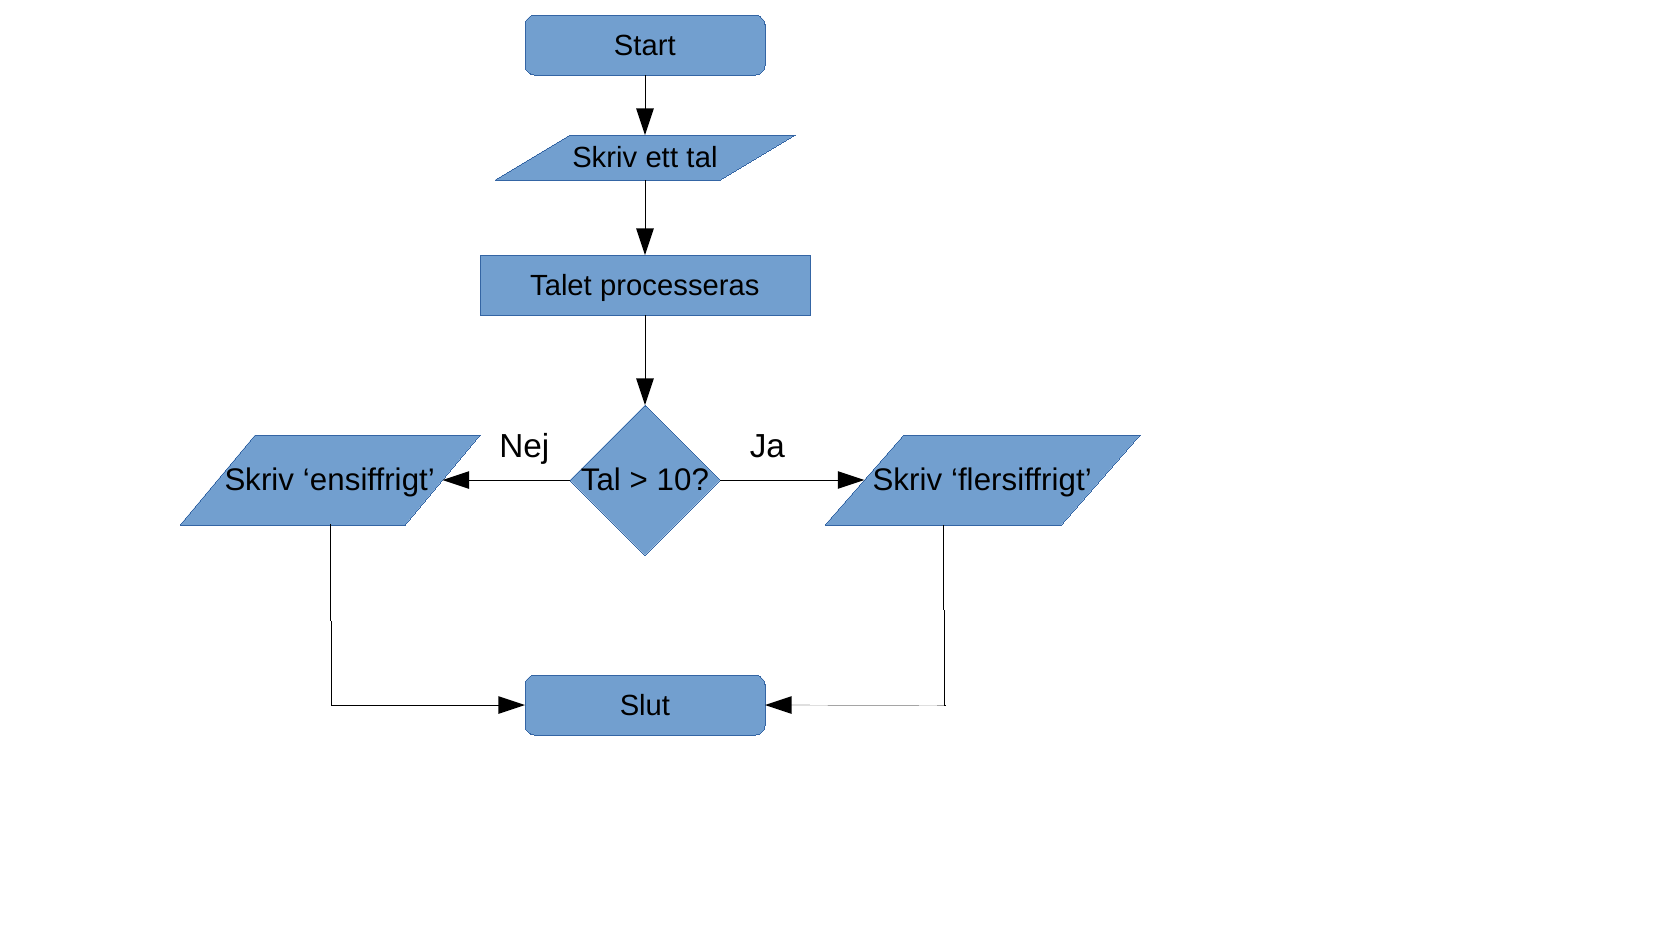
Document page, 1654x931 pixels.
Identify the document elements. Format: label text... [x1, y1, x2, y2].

text_box Skriv ‘ensiffrigt’ [180, 435, 481, 526]
text_box Tal > 10? [570, 406, 721, 556]
text_box Nej [484, 420, 575, 472]
text_box Talet processeras [480, 255, 811, 316]
text_box Ja [735, 420, 811, 472]
text_box Skriv ett tal [495, 135, 796, 181]
text_box Start [525, 15, 766, 76]
text_box Skriv ‘flersiffrigt’ [825, 435, 1141, 526]
text_box Slut [525, 675, 766, 736]
